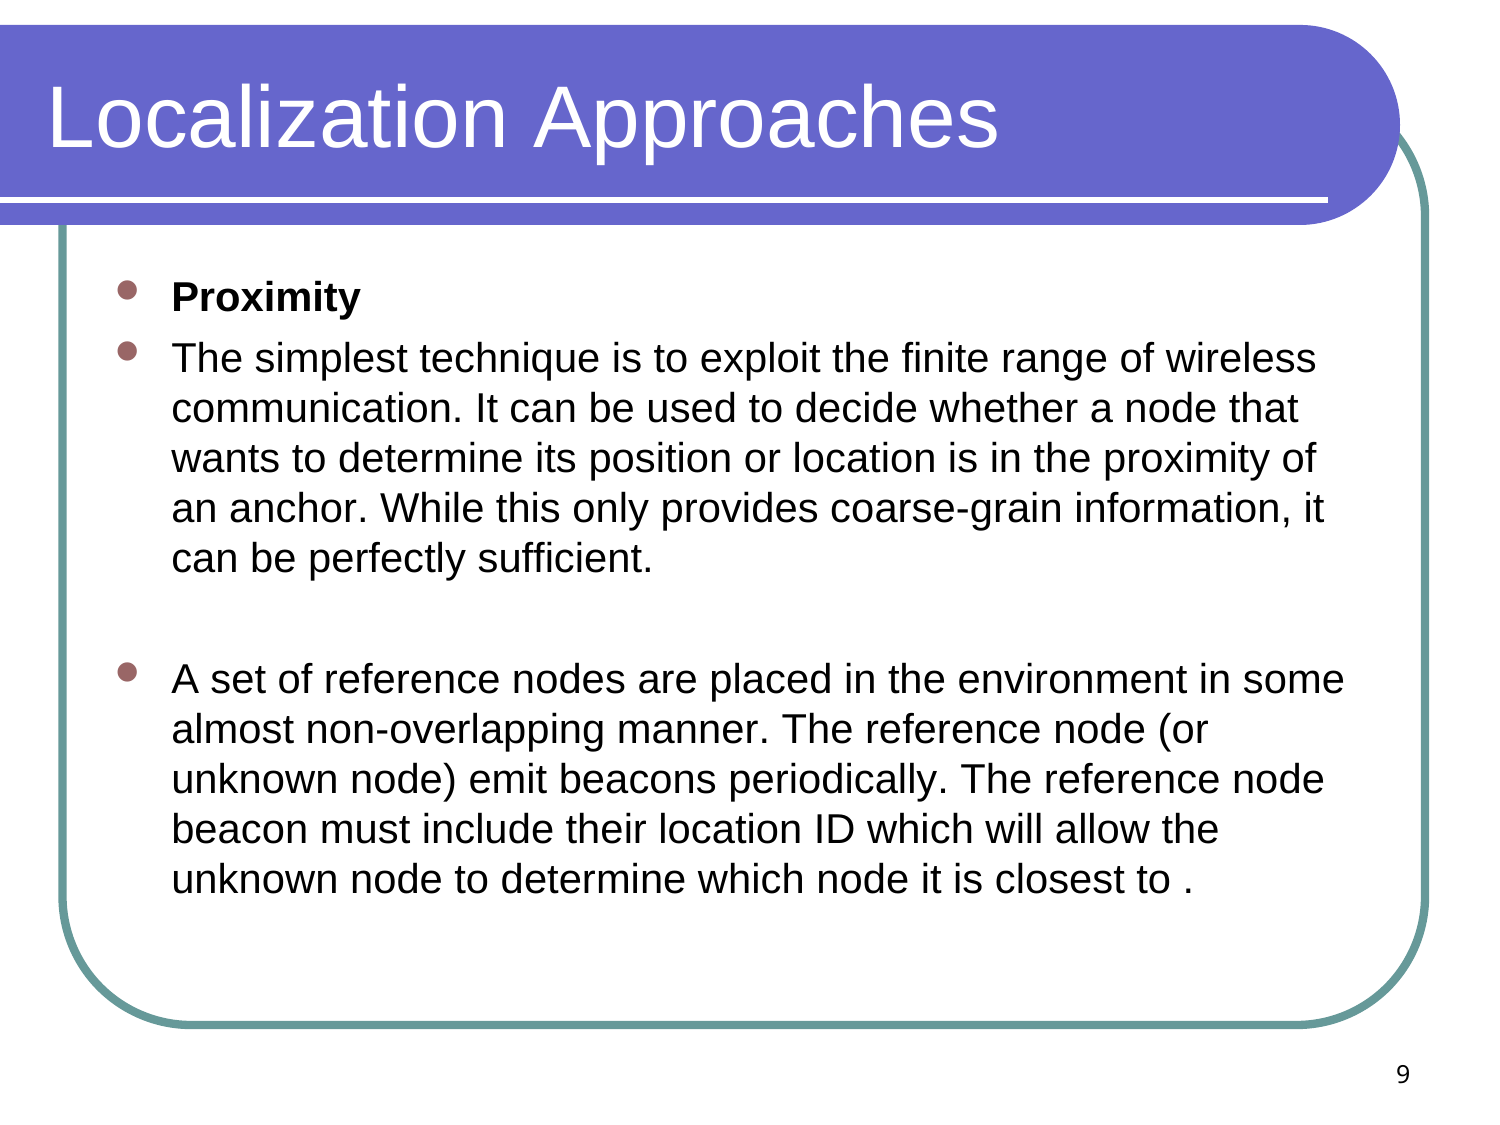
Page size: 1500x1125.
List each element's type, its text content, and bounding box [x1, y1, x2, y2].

title Localization Approaches [31, 37, 1347, 188]
text_box <number> [1074, 1025, 1426, 1101]
list Proximity The simplest technique is to exploit the finite range of wireless communication. It can be used to decide whether a node that wants to determine its position or location is in the proximity of an anchor. While this only provides coarse-grain information, it can be perfectly sufficient. A set of reference nodes are placed in the environment in some almost non-overlapping manner. The reference node (or unknown node) emit beacons periodically. The reference node beacon must include their location ID which will allow the unknown node to determine which node it is closest to . [99, 262, 1375, 988]
